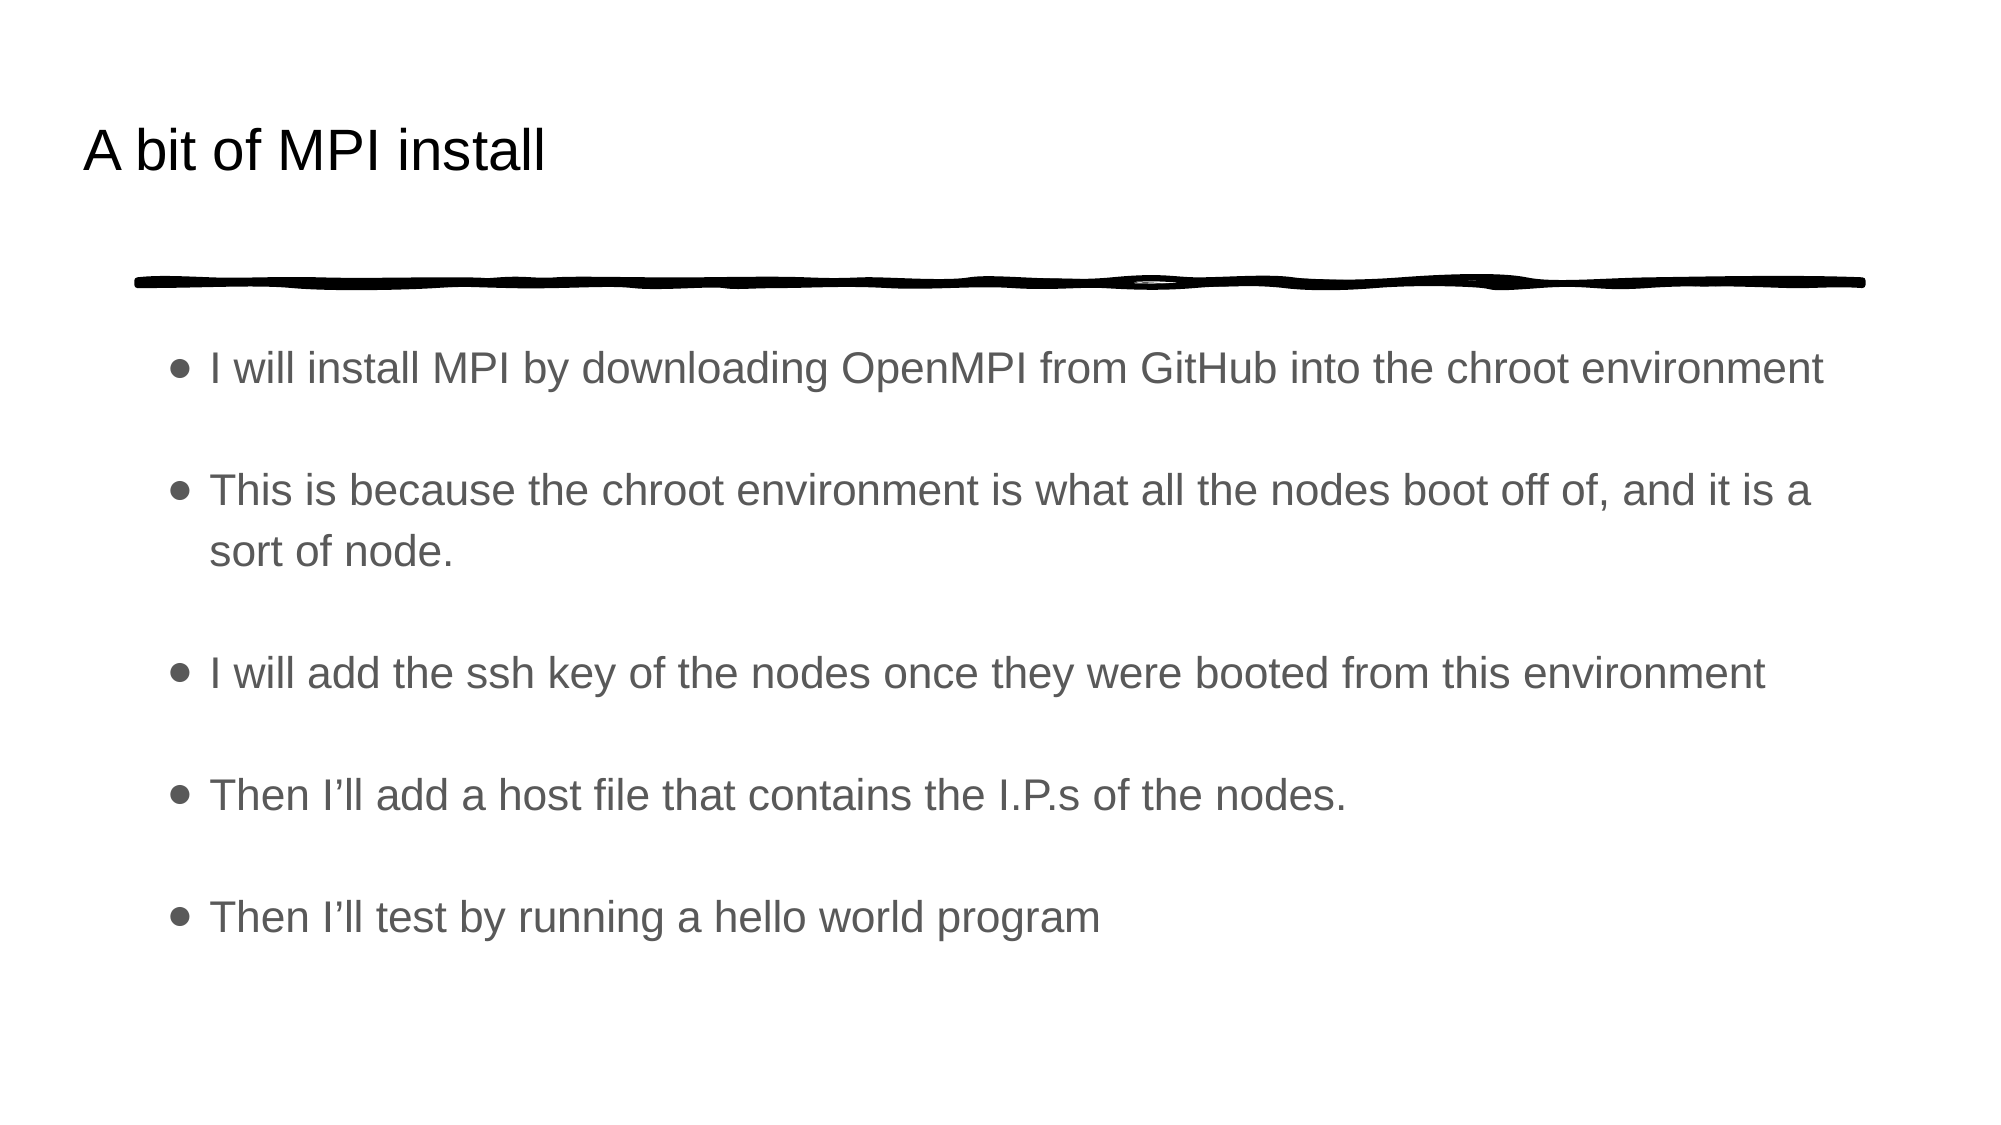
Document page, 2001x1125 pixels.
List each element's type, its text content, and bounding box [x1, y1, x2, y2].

title A bit of MPI install [68, 97, 1932, 223]
list I will install MPI by downloading OpenMPI from GitHub into the chroot environment This is because the chroot environment is what all the nodes boot off of, and it is a sort of node. I will add the ssh key of the nodes once they were booted from this environment Then I’ll add a host file that contains the I.P.s of the nodes. Then I’ll test by running a hello world program [137, 316, 1863, 1014]
